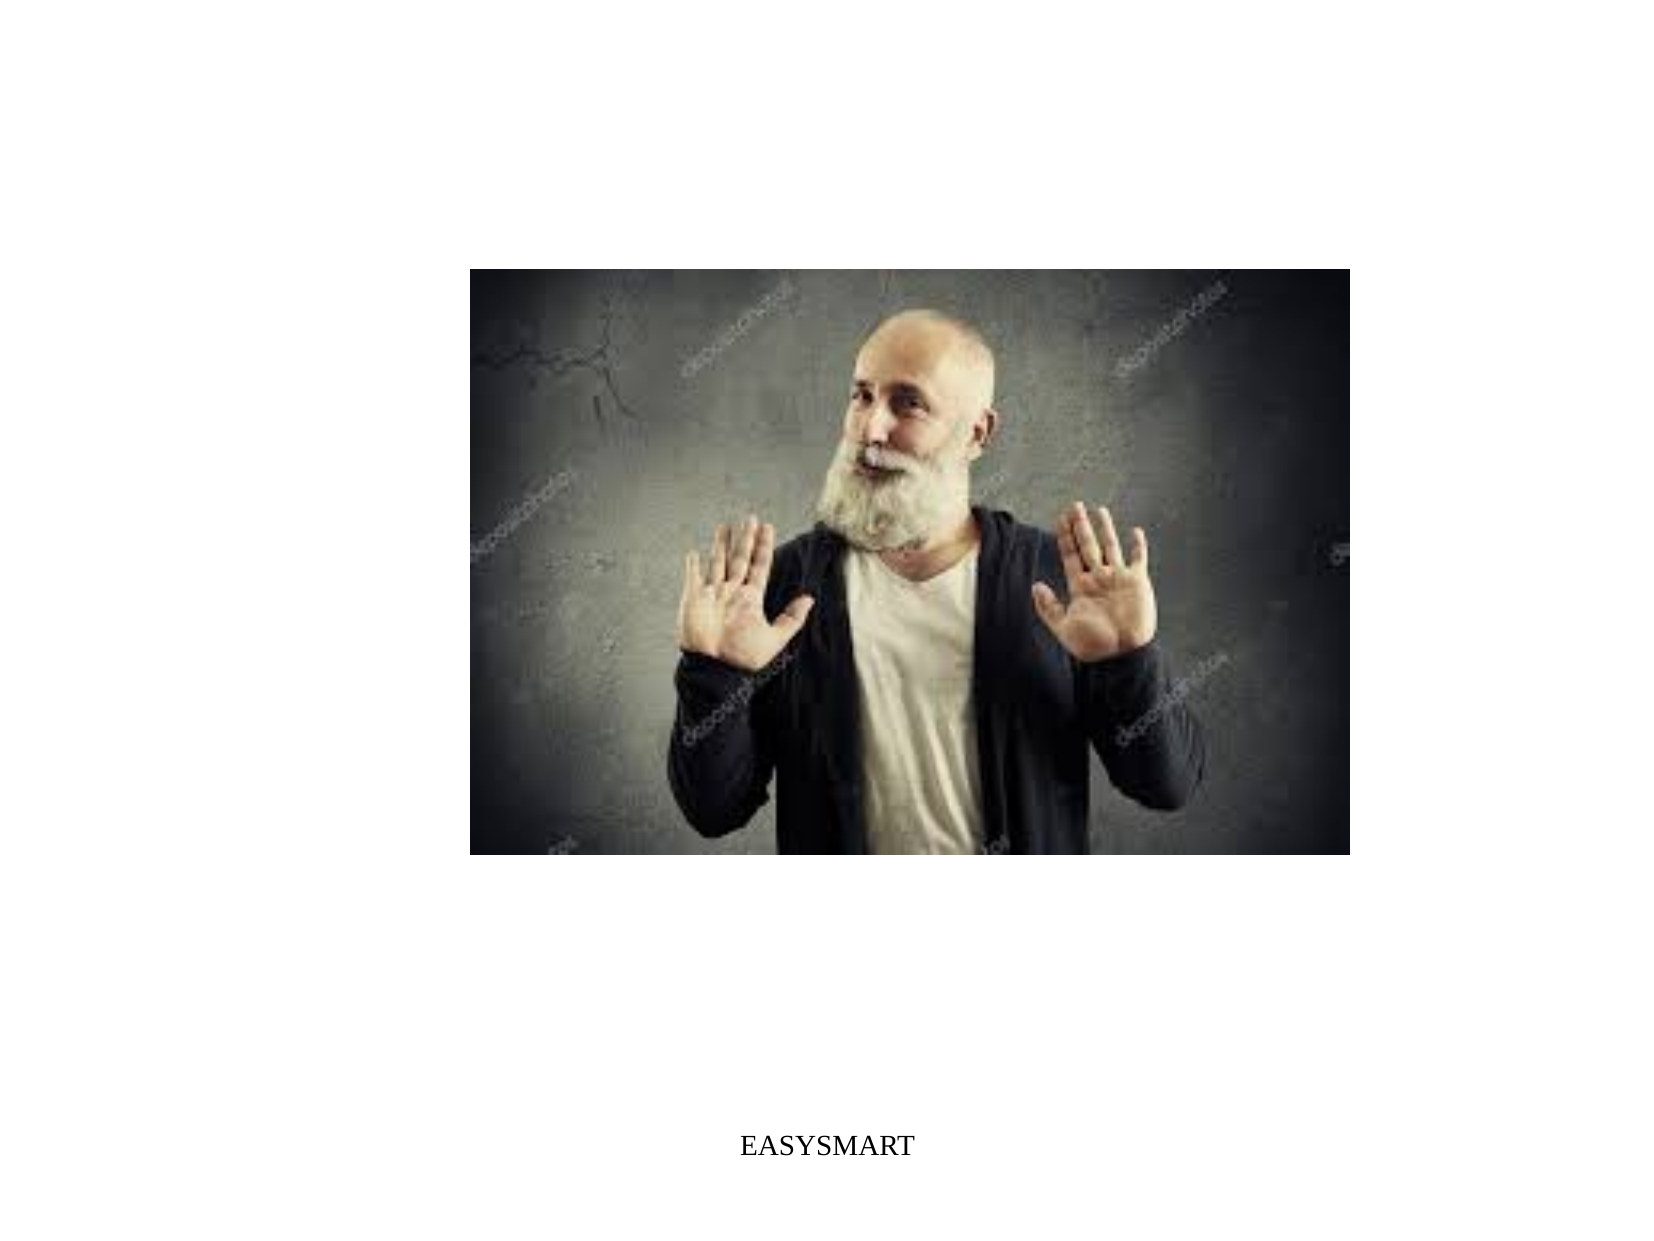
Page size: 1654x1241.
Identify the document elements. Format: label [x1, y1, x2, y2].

picture [470, 269, 1350, 855]
